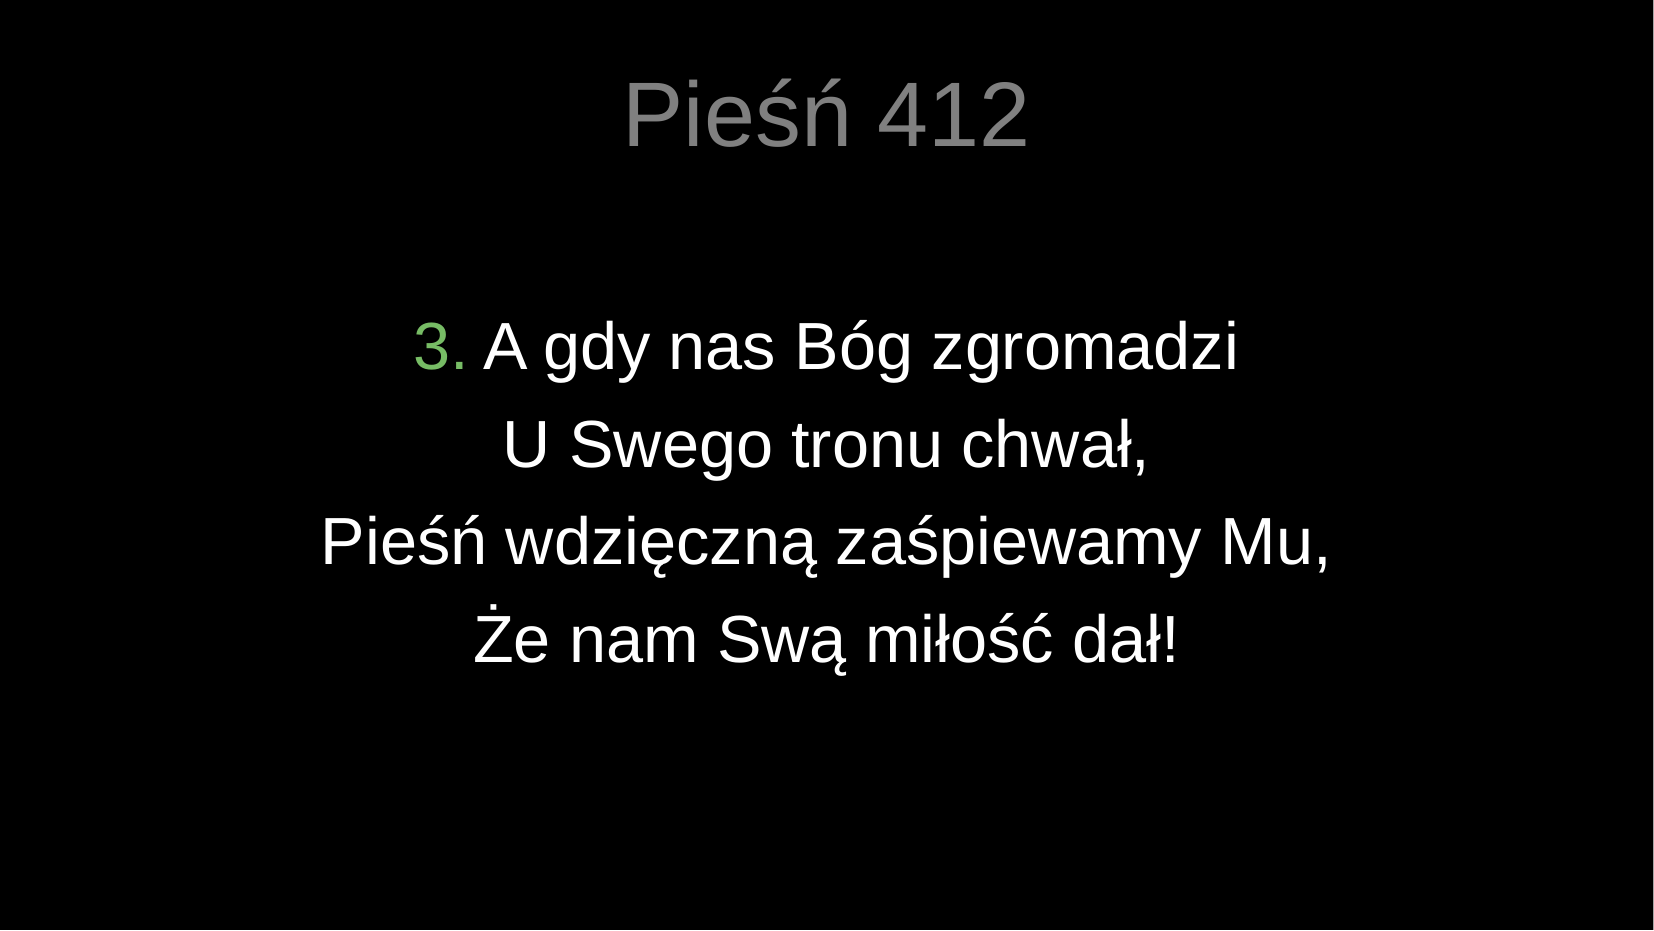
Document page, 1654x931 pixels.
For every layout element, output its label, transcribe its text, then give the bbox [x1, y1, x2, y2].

subtitle 3. A gdy nas Bóg zgromadzi U Swego tronu chwał, Pieśń wdzięczną zaśpiewamy Mu, Że nam Swą miłość dał! [82, 217, 1571, 757]
title Pieśń 412 [82, 37, 1571, 193]
